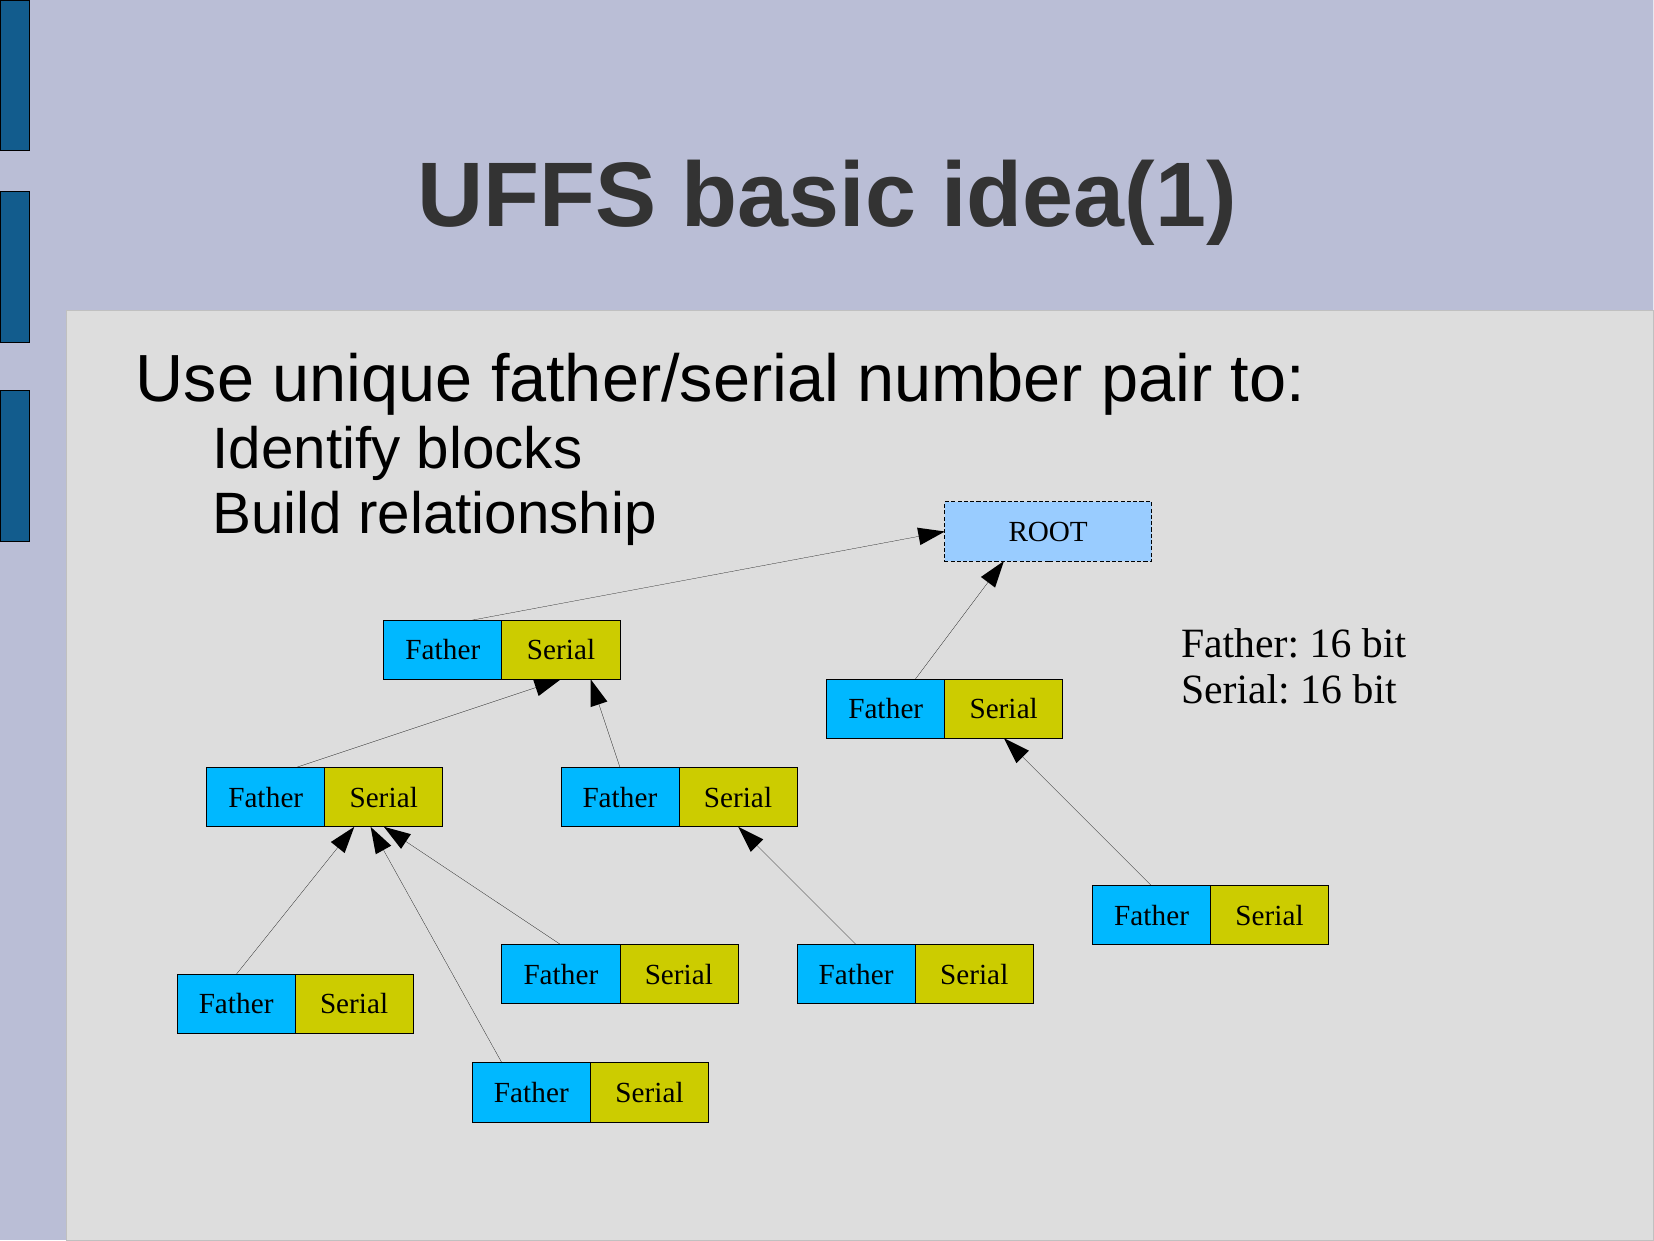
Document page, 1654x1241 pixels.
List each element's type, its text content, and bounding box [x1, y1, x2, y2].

text_box Serial [324, 767, 443, 827]
text_box Father [561, 767, 679, 827]
text_box Serial [944, 679, 1063, 739]
text_box Father [206, 767, 324, 827]
text_box ROOT [944, 501, 1152, 562]
text_box Father: 16 bit Serial: 16 bit [1181, 620, 1447, 715]
text_box Serial [620, 944, 739, 1004]
text_box Father [1092, 885, 1210, 945]
text_box Father [501, 944, 620, 1004]
title UFFS basic idea(1) [121, 91, 1534, 299]
list Use unique father/serial number pair to: Identify blocks Build relationship [118, 340, 1531, 1123]
text_box Father [472, 1062, 590, 1123]
text_box Father [826, 679, 944, 739]
text_box Serial [915, 944, 1034, 1004]
text_box Father [797, 944, 915, 1004]
text_box Father [177, 974, 295, 1034]
text_box Serial [679, 767, 798, 827]
text_box Serial [501, 620, 621, 680]
text_box Father [383, 620, 501, 680]
text_box Serial [295, 974, 414, 1034]
text_box Serial [590, 1062, 709, 1123]
text_box Serial [1210, 885, 1329, 945]
